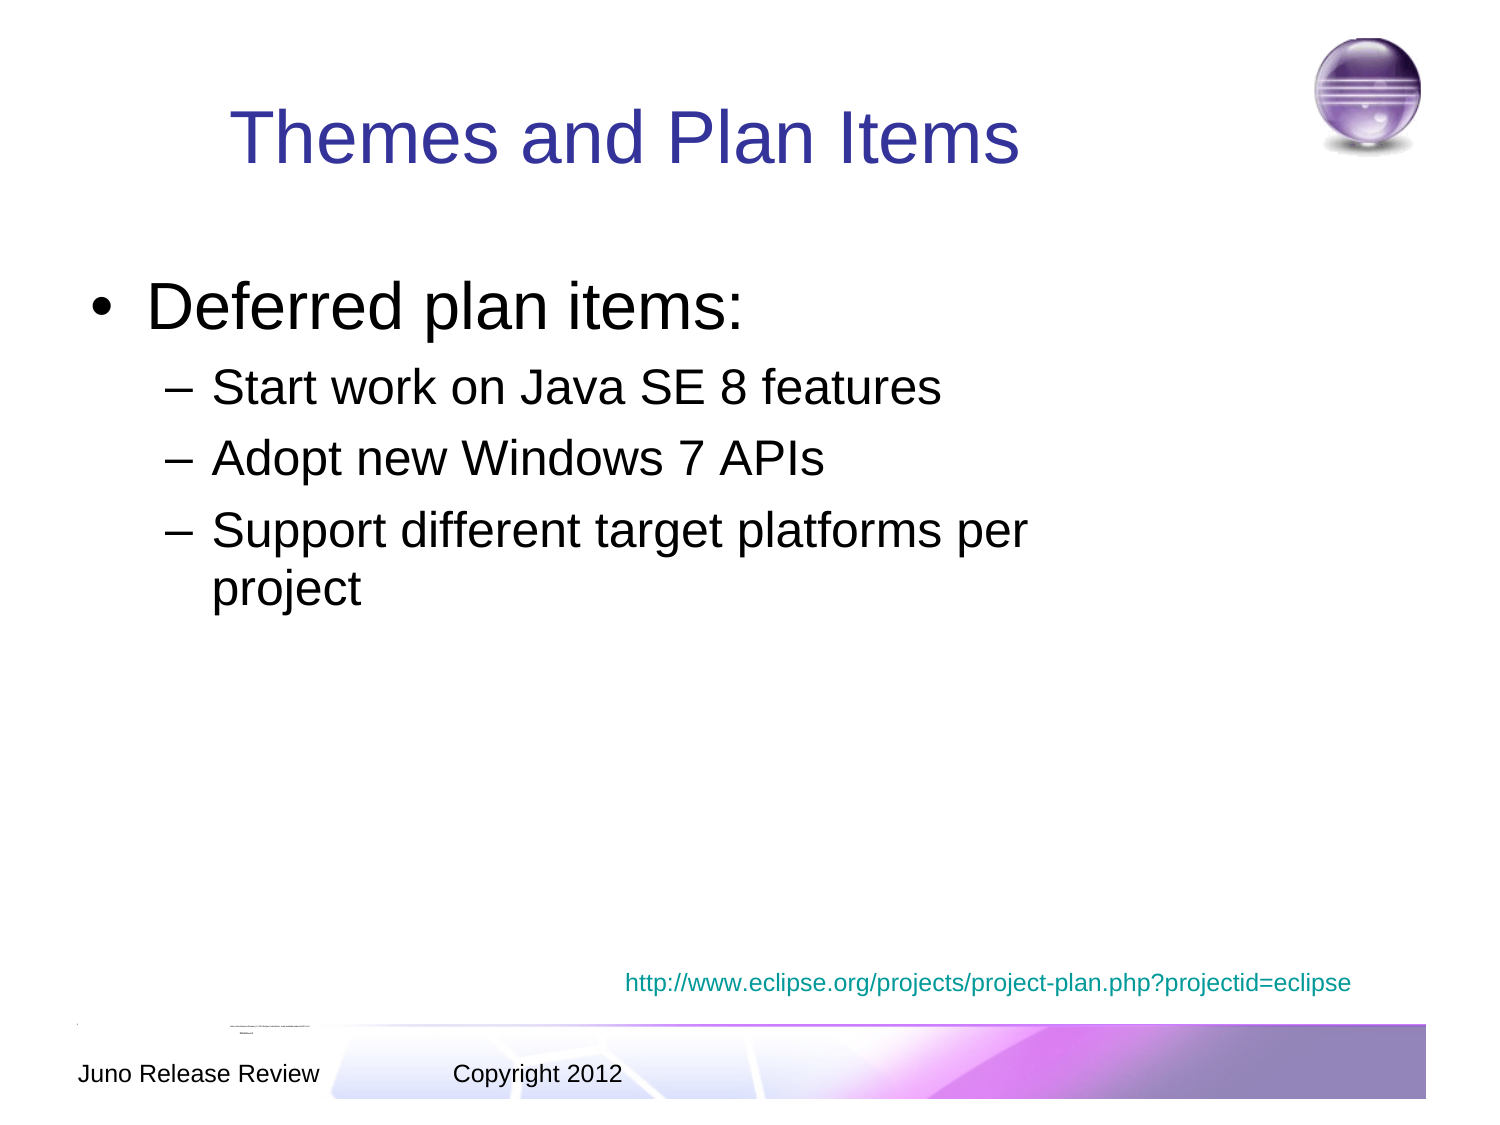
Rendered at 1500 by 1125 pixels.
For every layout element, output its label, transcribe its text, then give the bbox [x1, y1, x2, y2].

picture [225, 1024, 1426, 1099]
title Themes and Plan Items [74, 45, 1176, 233]
text_box http://www.eclipse.org/projects/project-plan.php?projectid=eclipse [610, 962, 1369, 1005]
picture [1307, 37, 1426, 157]
list Deferred plan items: Start work on Java SE 8 features Adopt new Windows 7 APIs Support different target platforms per project [75, 262, 1201, 1006]
